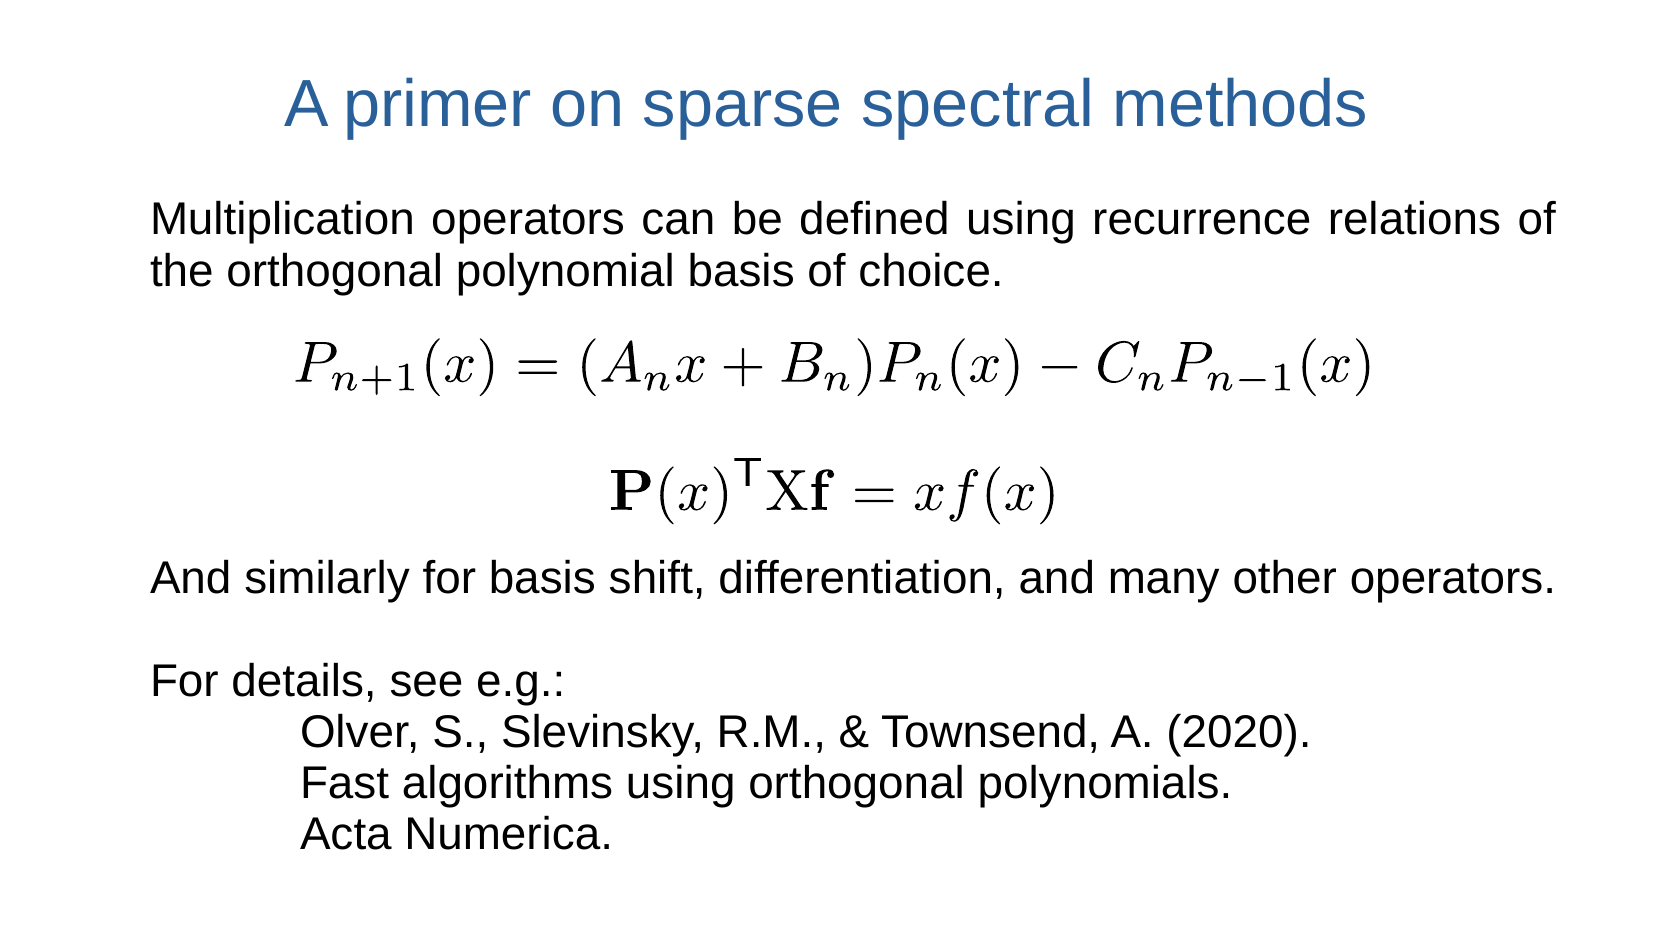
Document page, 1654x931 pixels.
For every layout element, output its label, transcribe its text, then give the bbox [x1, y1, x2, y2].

picture [292, 338, 1370, 397]
subtitle Multiplication operators can be defined using recurrence relations of the orthogonal polynomial basis of choice. And similarly for basis shift, differentiation, and many other operators. For details, see e.g.: Olver, S., Slevinsky, R.M., & Townsend, A. (2020). Fast algorithms using orthogonal polynomials. Acta Numerica. [150, 193, 1558, 931]
title A primer on sparse spectral methods [82, 25, 1571, 181]
picture [606, 455, 1056, 527]
